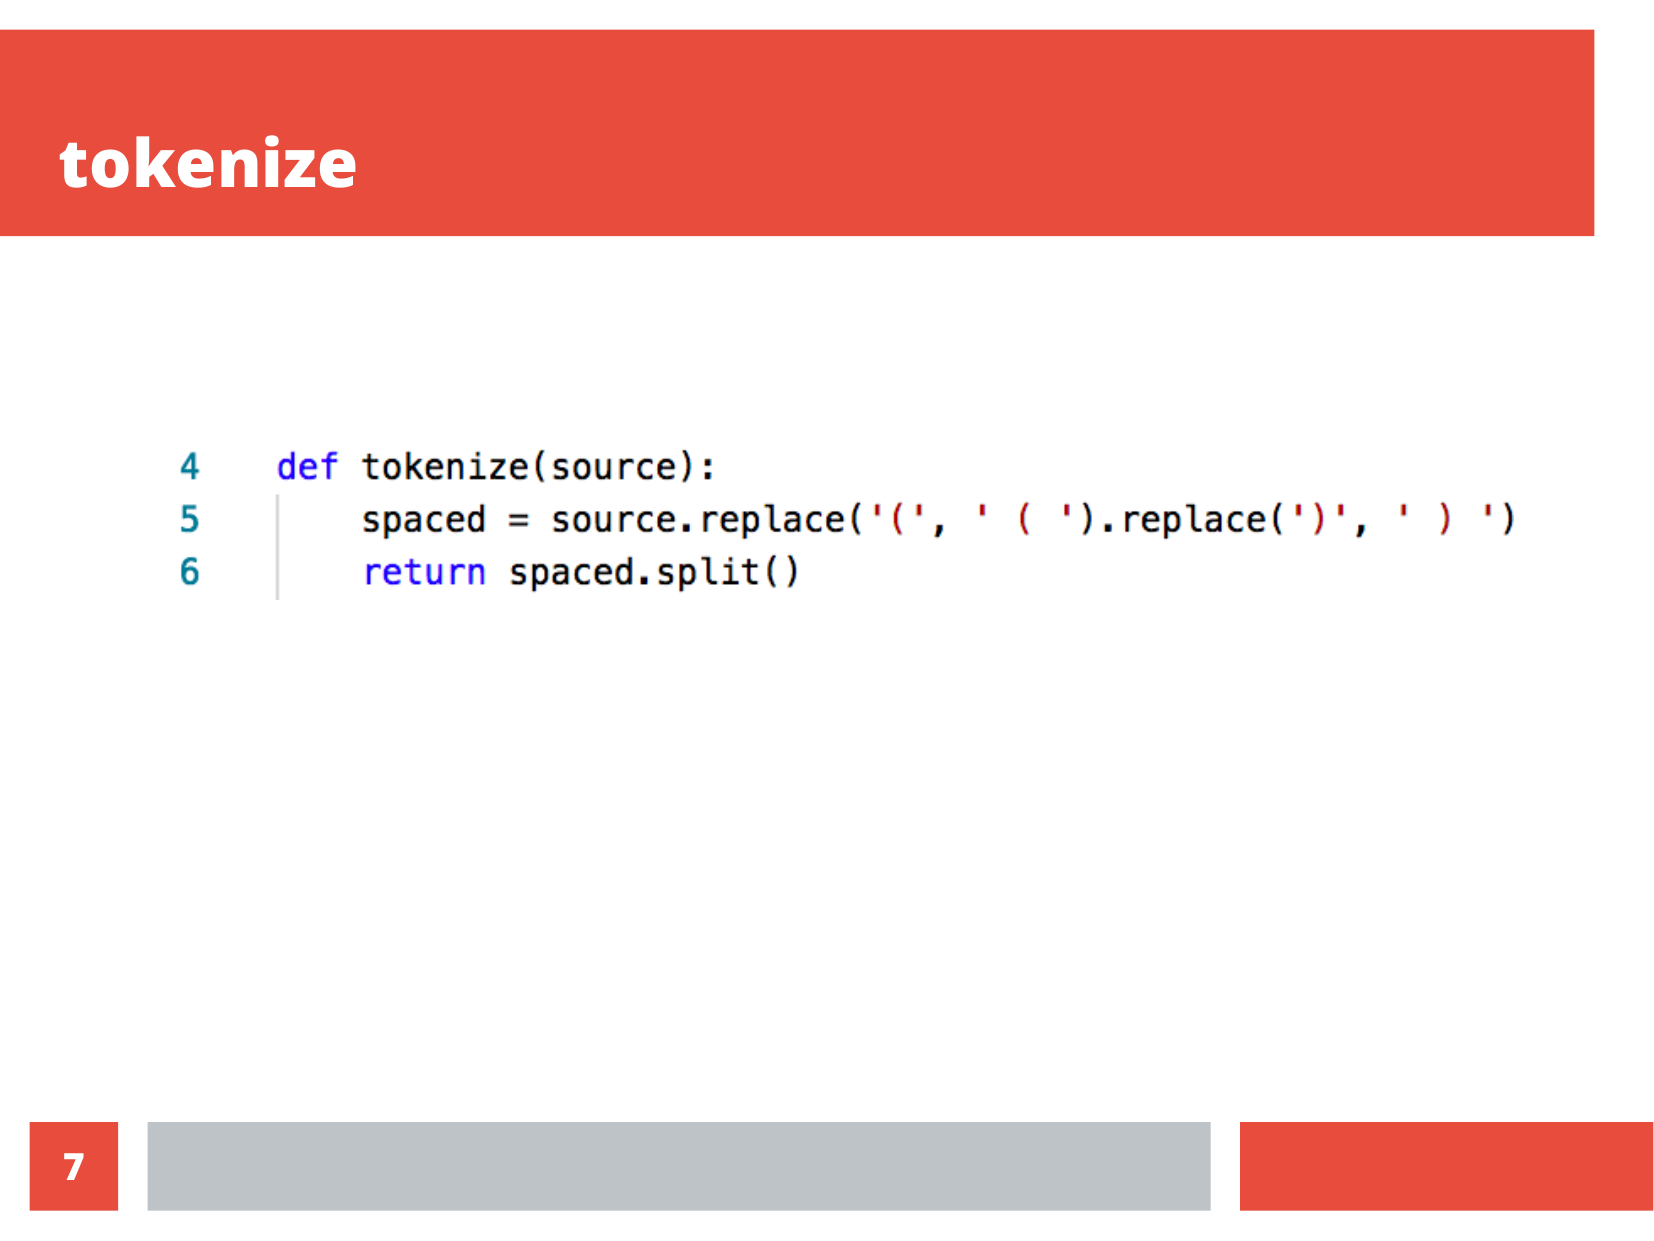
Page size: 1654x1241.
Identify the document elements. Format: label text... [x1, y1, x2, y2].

title tokenize [59, 59, 1595, 207]
picture [180, 449, 1514, 601]
